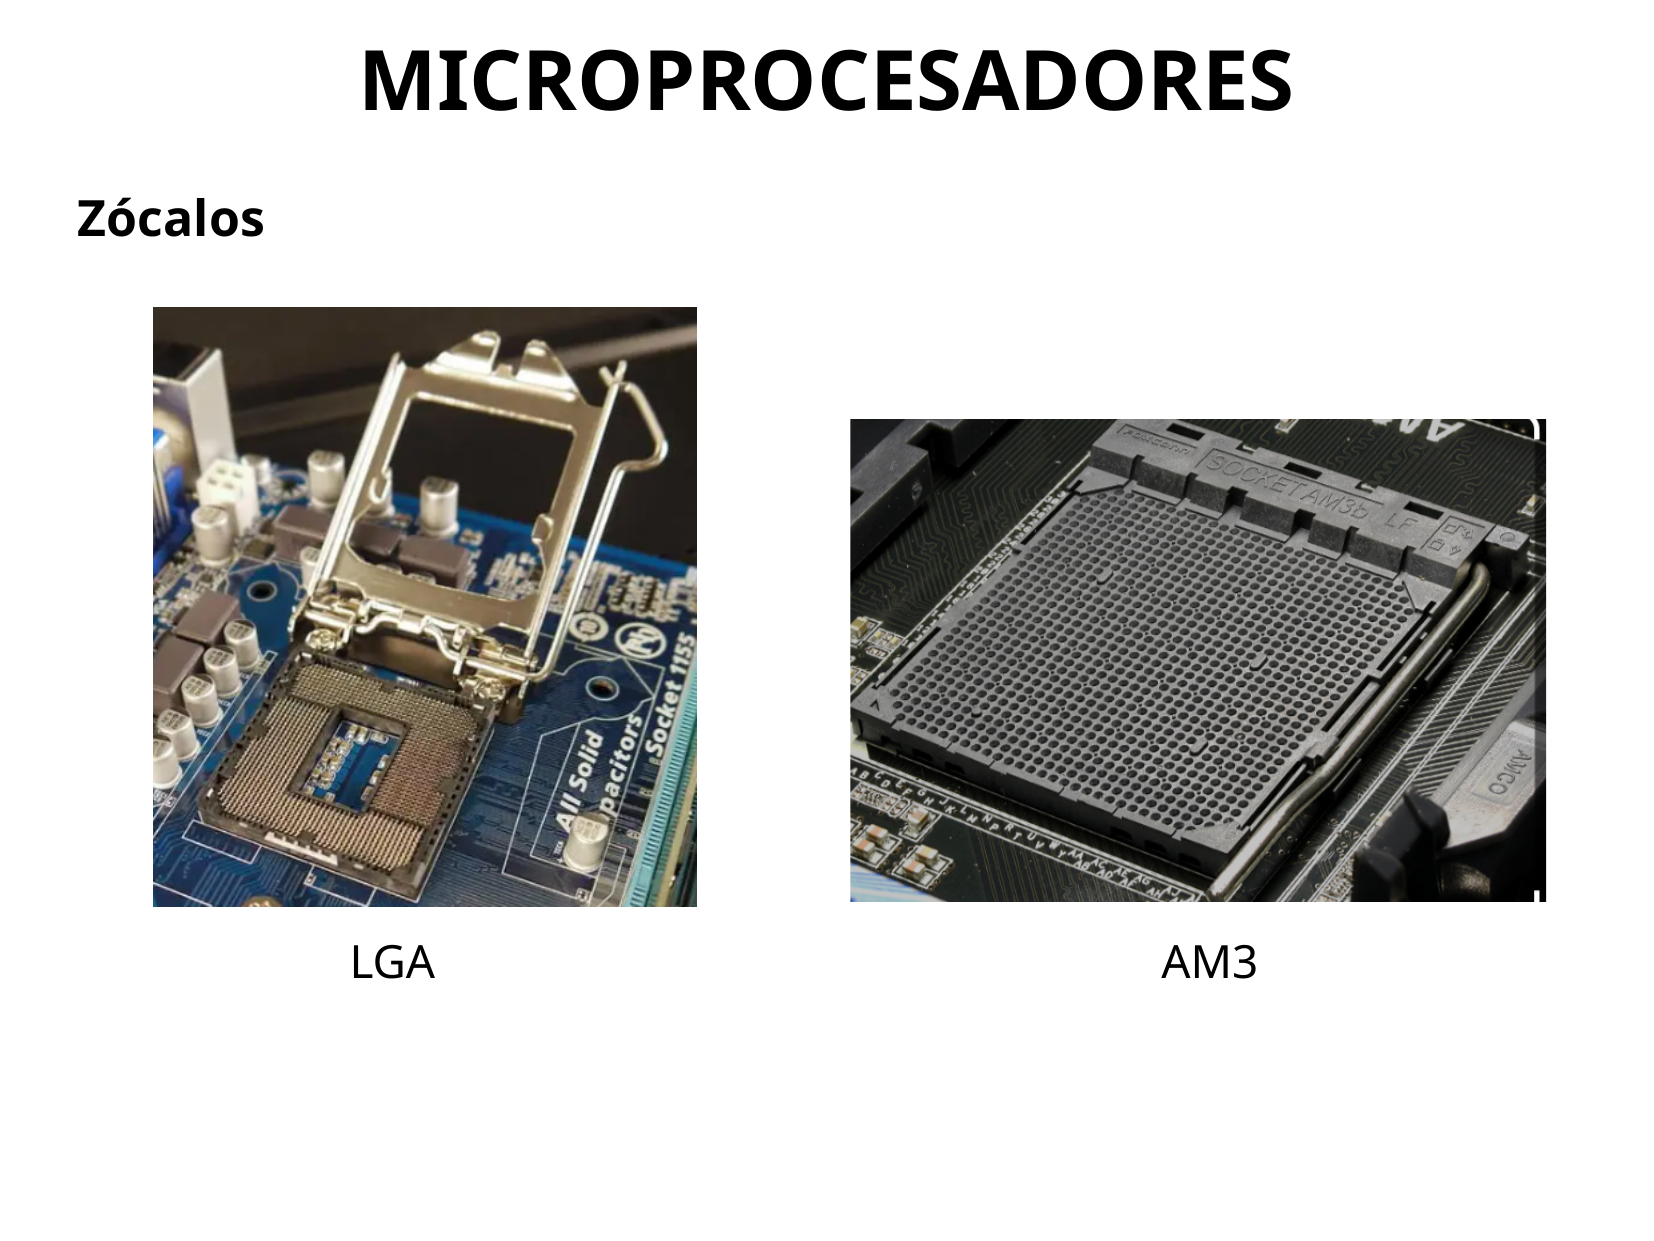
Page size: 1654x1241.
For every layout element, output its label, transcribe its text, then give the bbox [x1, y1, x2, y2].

title MICROPROCESADORES [83, 0, 1572, 154]
picture [153, 307, 697, 907]
subtitle Zócalos LGA AM3 [11, 177, 1607, 1241]
picture [850, 419, 1547, 902]
